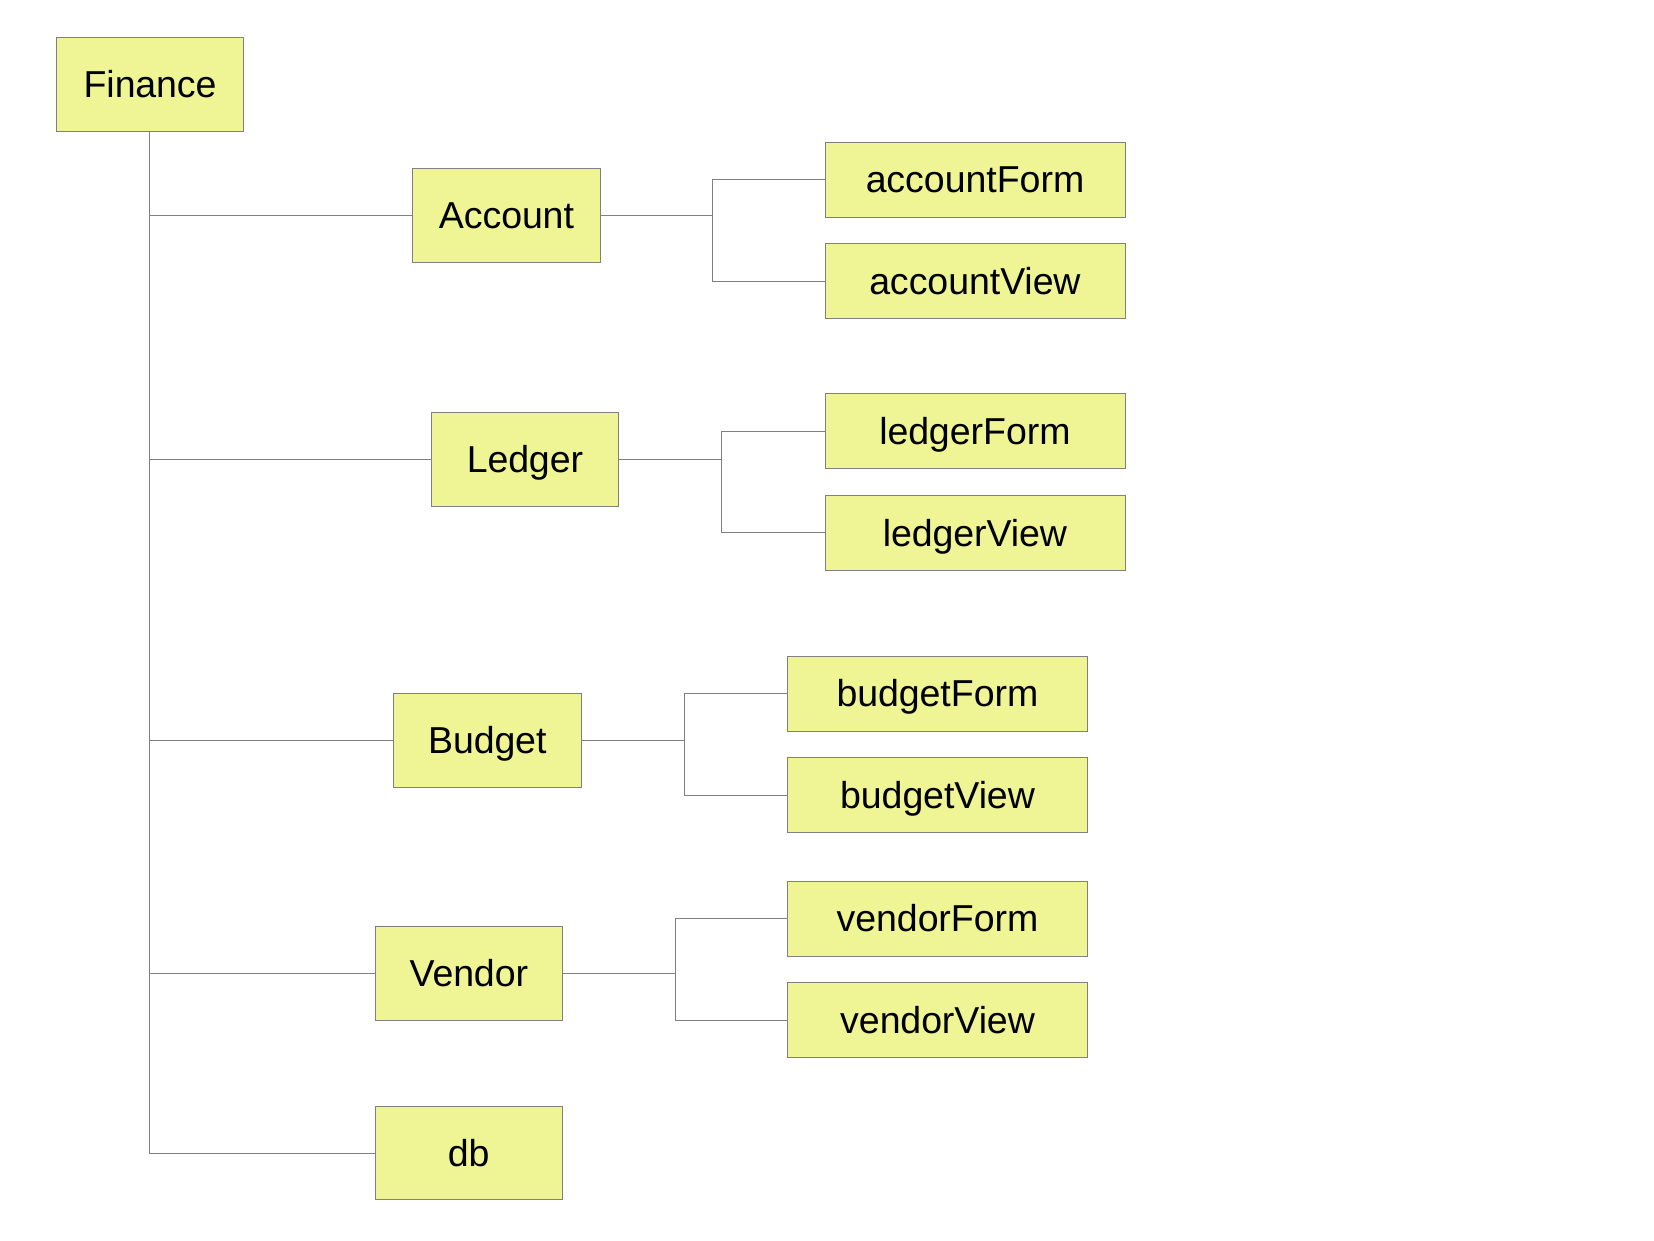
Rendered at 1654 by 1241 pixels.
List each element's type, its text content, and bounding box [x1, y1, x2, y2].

text_box budgetForm [787, 656, 1088, 732]
text_box Ledger [431, 412, 619, 507]
text_box budgetView [787, 757, 1088, 833]
text_box accountForm [825, 142, 1126, 218]
text_box Budget [393, 693, 582, 788]
text_box ledgerForm [825, 393, 1126, 469]
text_box accountView [825, 243, 1126, 319]
text_box vendorForm [787, 881, 1088, 957]
text_box Vendor [375, 926, 563, 1021]
text_box db [375, 1106, 563, 1200]
text_box ledgerView [825, 495, 1126, 571]
text_box vendorView [787, 982, 1088, 1058]
text_box Account [412, 168, 601, 263]
text_box Finance [56, 37, 244, 132]
